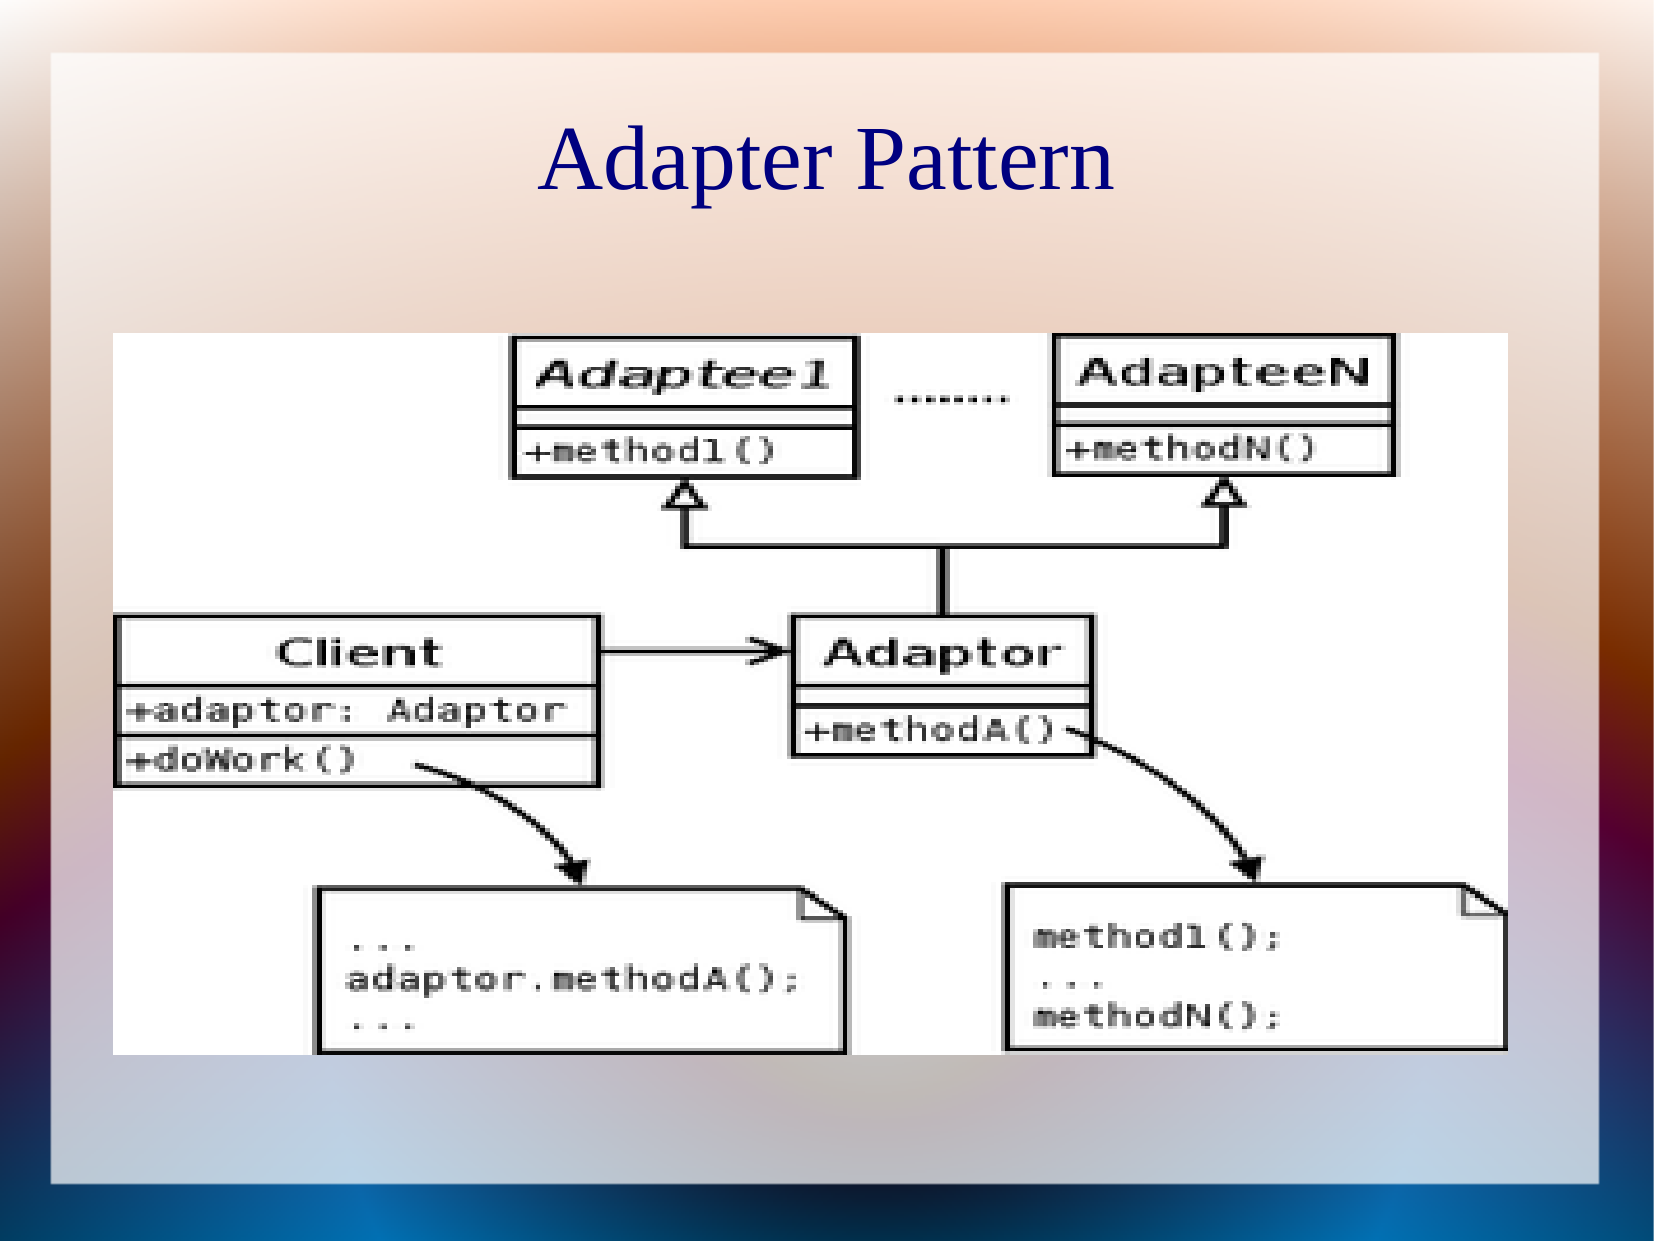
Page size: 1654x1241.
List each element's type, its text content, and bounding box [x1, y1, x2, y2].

title Adapter Pattern [82, 55, 1571, 263]
picture [0, 0, 1654, 1241]
